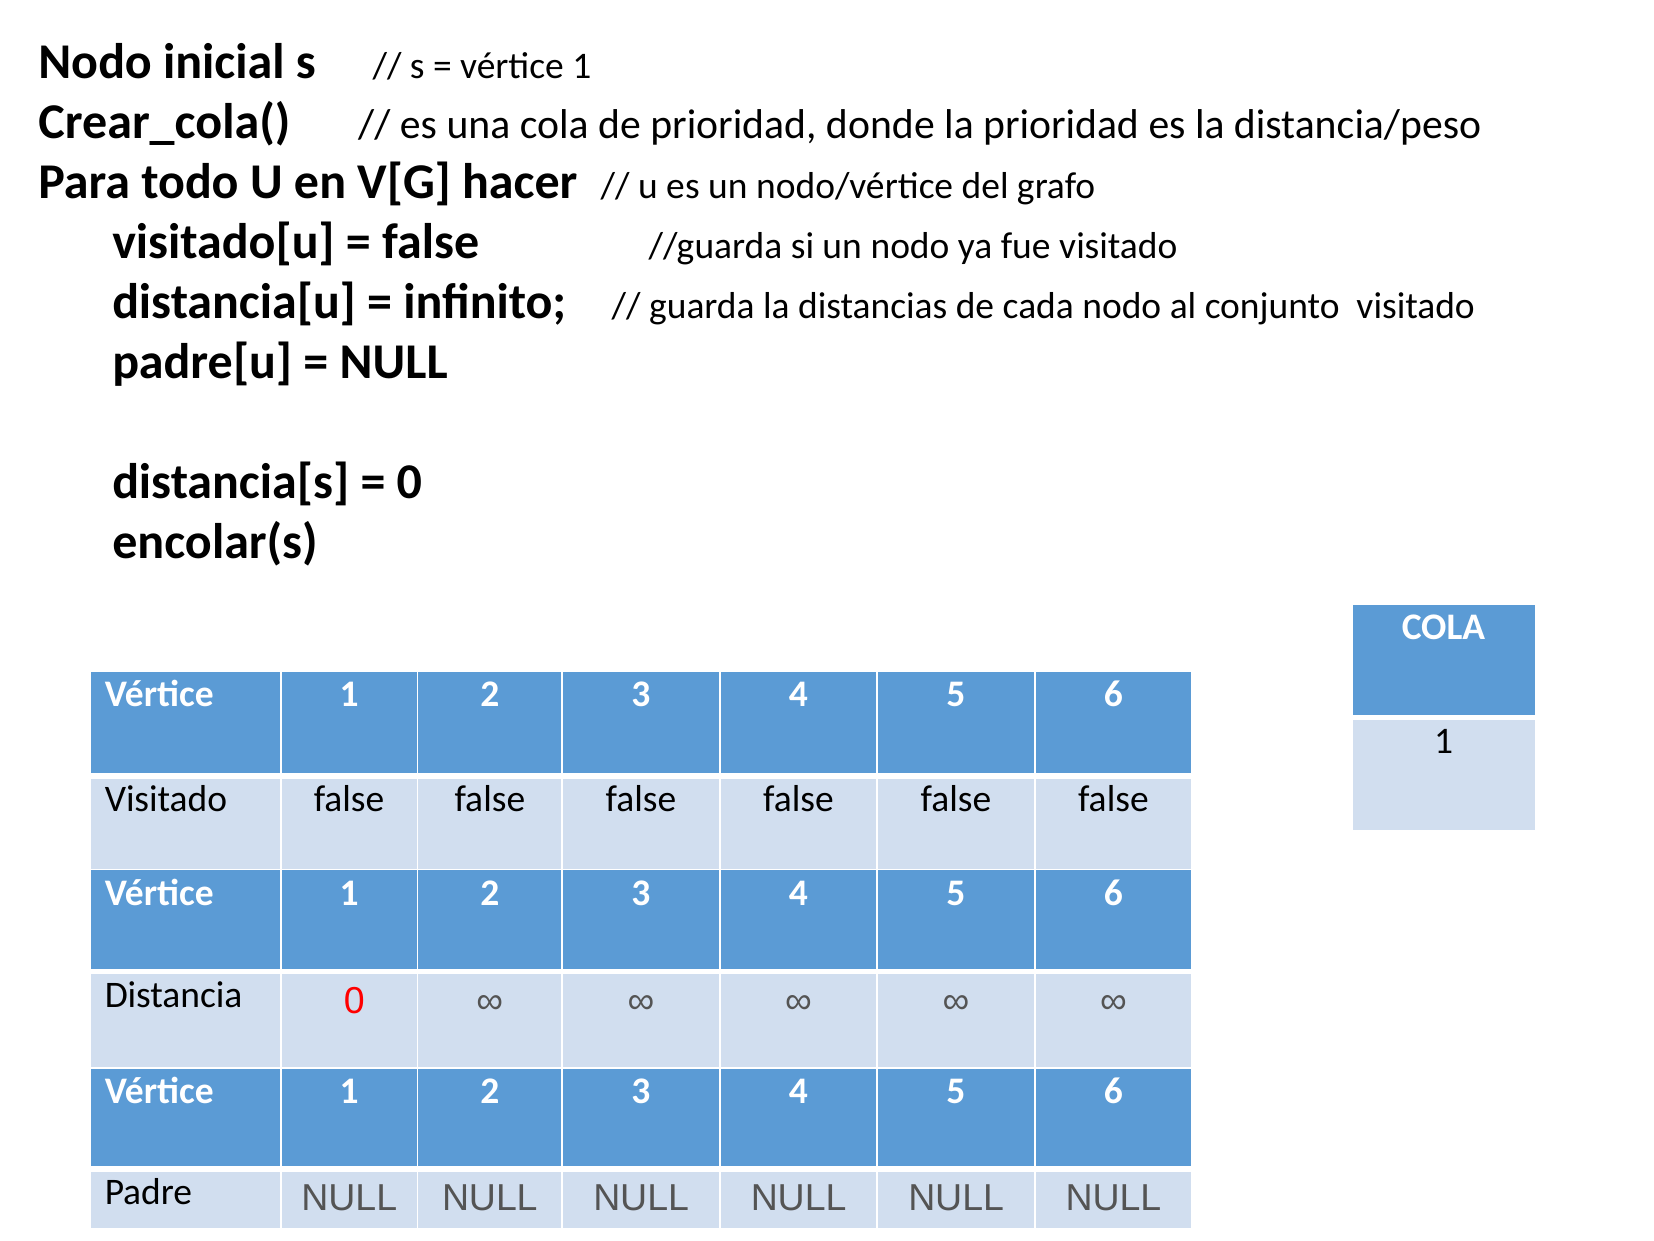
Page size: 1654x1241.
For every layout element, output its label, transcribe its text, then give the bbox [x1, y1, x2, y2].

table_header Vértice [91, 1069, 280, 1166]
table_header 6 [1036, 870, 1191, 969]
table_cell NULL [563, 1172, 719, 1228]
table_cell NULL [1036, 1172, 1191, 1228]
table_cell NULL [282, 1172, 417, 1228]
table_header 2 [418, 1069, 561, 1166]
table_cell NULL [418, 1172, 561, 1228]
table_header 6 [1036, 672, 1191, 773]
table_header 4 [721, 1069, 876, 1166]
table_cell ∞ [563, 974, 719, 1067]
table_header Vértice [91, 870, 280, 969]
table_cell 0 [282, 974, 417, 1067]
table_cell false [721, 779, 876, 869]
table_header 5 [878, 1069, 1034, 1166]
table_header 1 [282, 672, 417, 773]
table_header 1 [282, 870, 417, 969]
table_cell NULL [721, 1172, 876, 1228]
table_cell ∞ [418, 974, 561, 1067]
table_cell Padre [91, 1172, 280, 1228]
table_header 2 [418, 870, 561, 969]
table_cell false [418, 779, 561, 869]
table_header 4 [721, 870, 876, 969]
table_header 3 [563, 1069, 719, 1166]
table_header 5 [878, 870, 1034, 969]
table_cell 1 [1353, 720, 1535, 830]
table_cell false [1036, 779, 1191, 869]
table_header 2 [418, 672, 561, 773]
table_cell false [282, 779, 417, 869]
table_cell NULL [878, 1172, 1034, 1228]
table_header 6 [1036, 1069, 1191, 1166]
table_header 5 [878, 672, 1034, 773]
table_cell false [563, 779, 719, 869]
table_cell ∞ [1036, 974, 1191, 1067]
table_cell Visitado [91, 779, 280, 869]
table_header COLA [1353, 605, 1535, 715]
table_header 1 [282, 1069, 417, 1166]
table_cell ∞ [721, 974, 876, 1067]
table_header 4 [721, 672, 876, 773]
text_box Nodo inicial s // s = vértice 1 Crear_cola() // es una cola de prioridad, donde la prioridad es la distancia/peso Para todo U en V[G] hacer // u es un nodo/vértice del grafo visitado[u] = false //guarda si un nodo ya fue visitado distancia[u] = infinito; // guarda la distancias de cada nodo al conjunto visitado padre[u] = NULL distancia[s] = 0 encolar(s) [23, 20, 1642, 576]
table_header 3 [563, 870, 719, 969]
table_cell ∞ [878, 974, 1034, 1067]
table_header Vértice [91, 672, 280, 773]
table_header 3 [563, 672, 719, 773]
table_cell false [878, 779, 1034, 869]
table_cell Distancia [91, 974, 280, 1067]
